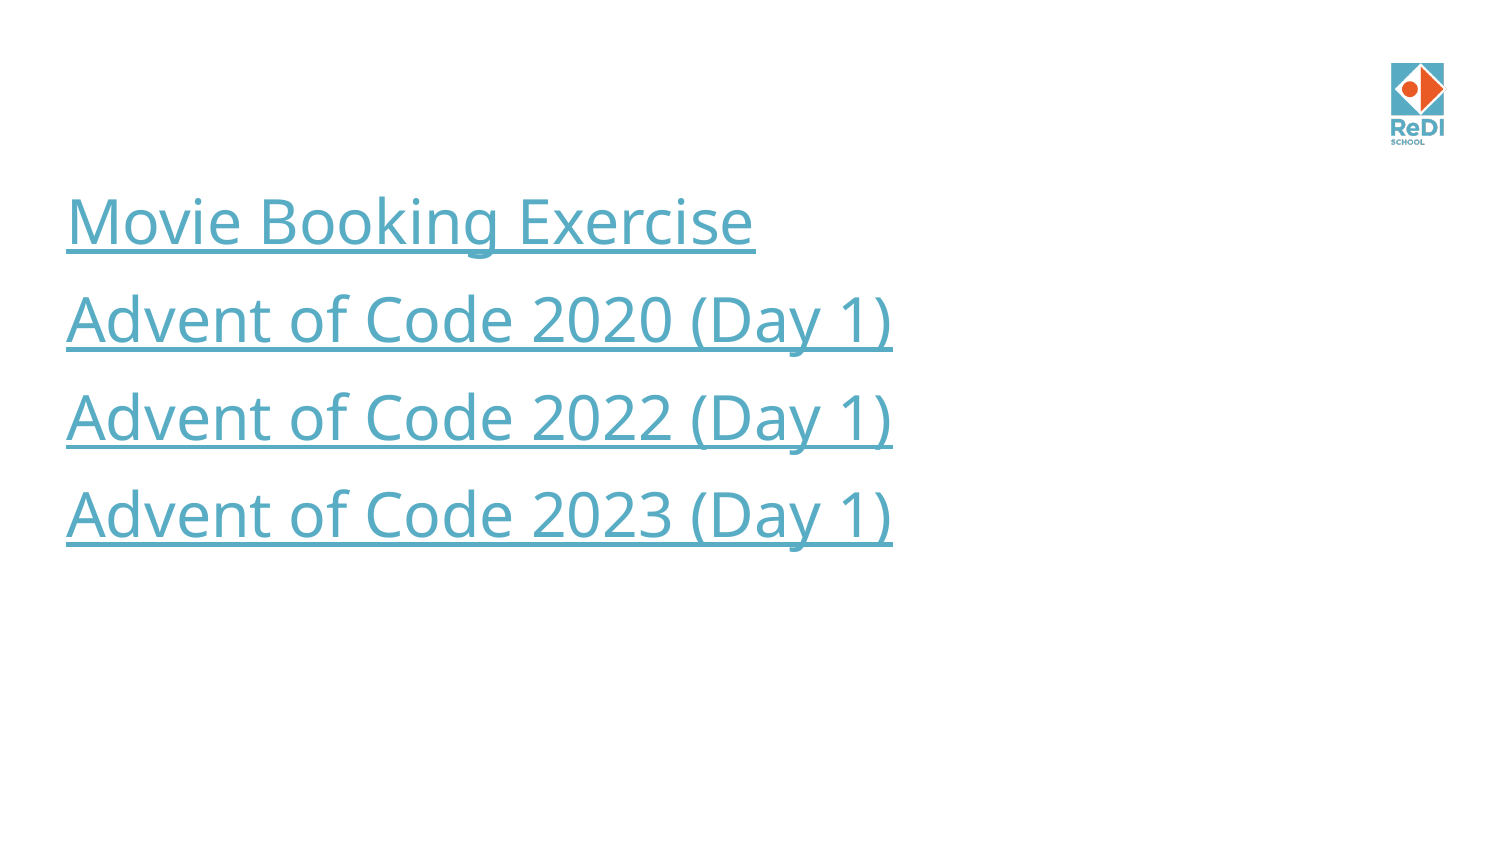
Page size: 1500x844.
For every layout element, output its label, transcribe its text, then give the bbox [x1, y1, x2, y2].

list Movie Booking Exercise Advent of Code 2020 (Day 1) Advent of Code 2022 (Day 1) Advent of Code 2023 (Day 1) [51, 150, 1449, 765]
picture [1391, 63, 1447, 145]
